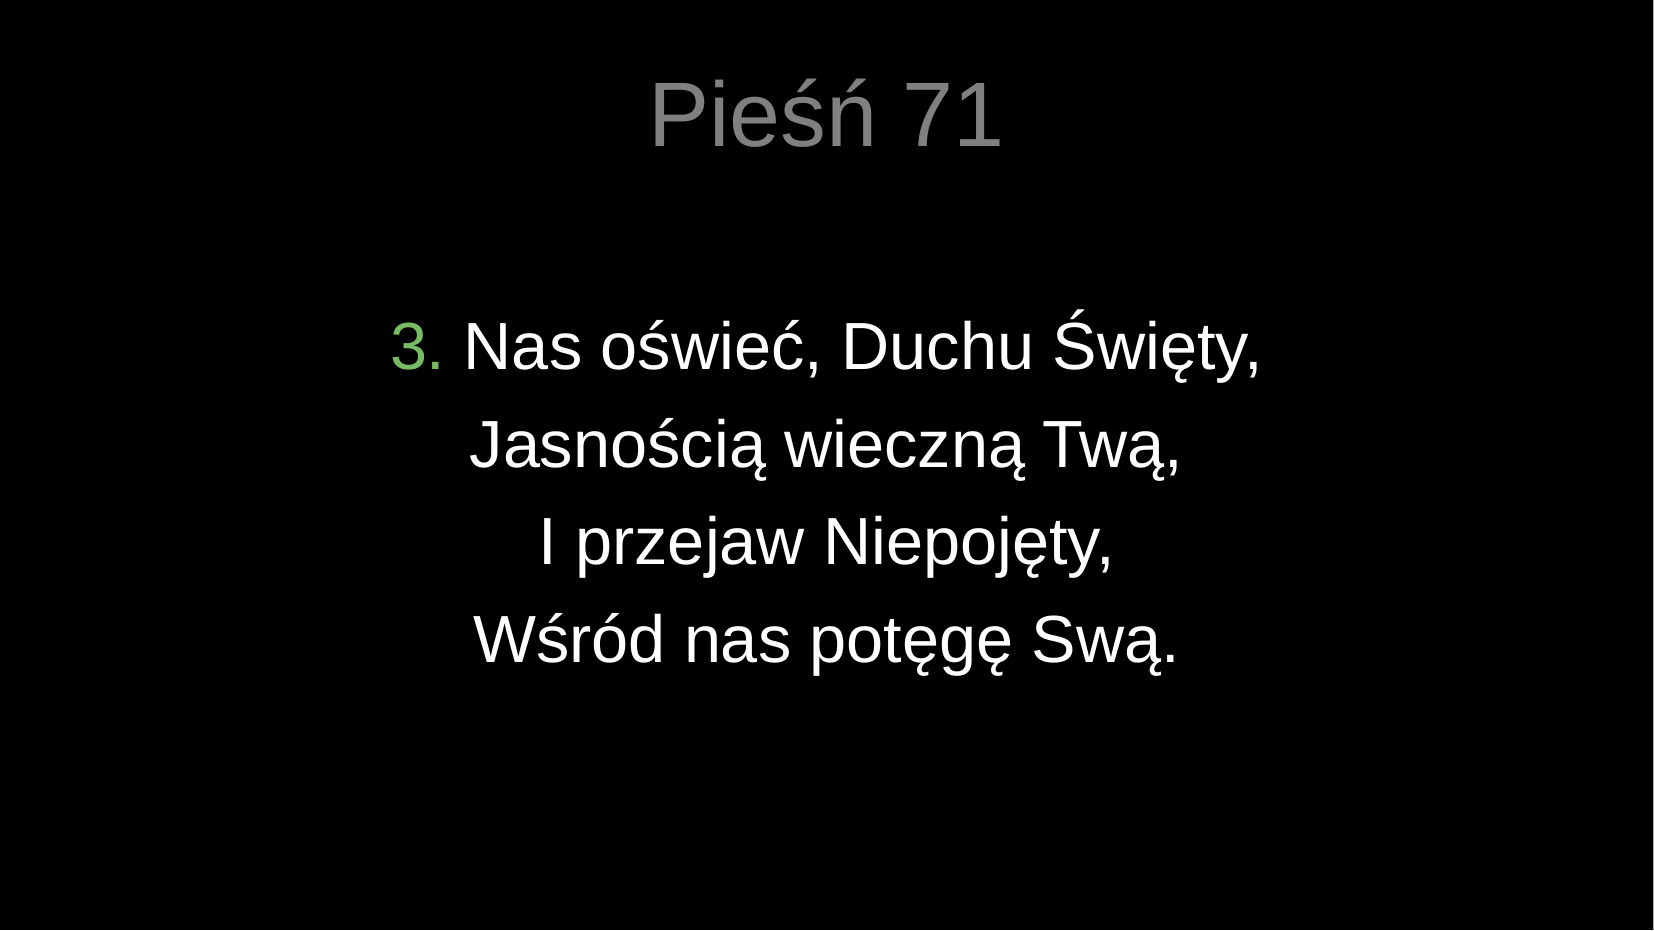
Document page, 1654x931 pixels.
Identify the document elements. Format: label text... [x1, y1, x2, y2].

subtitle 3. Nas oświeć, Duchu Święty, Jasnością wieczną Twą, I przejaw Niepojęty, Wśród nas potęgę Swą. [82, 217, 1571, 757]
title Pieśń 71 [82, 37, 1571, 193]
